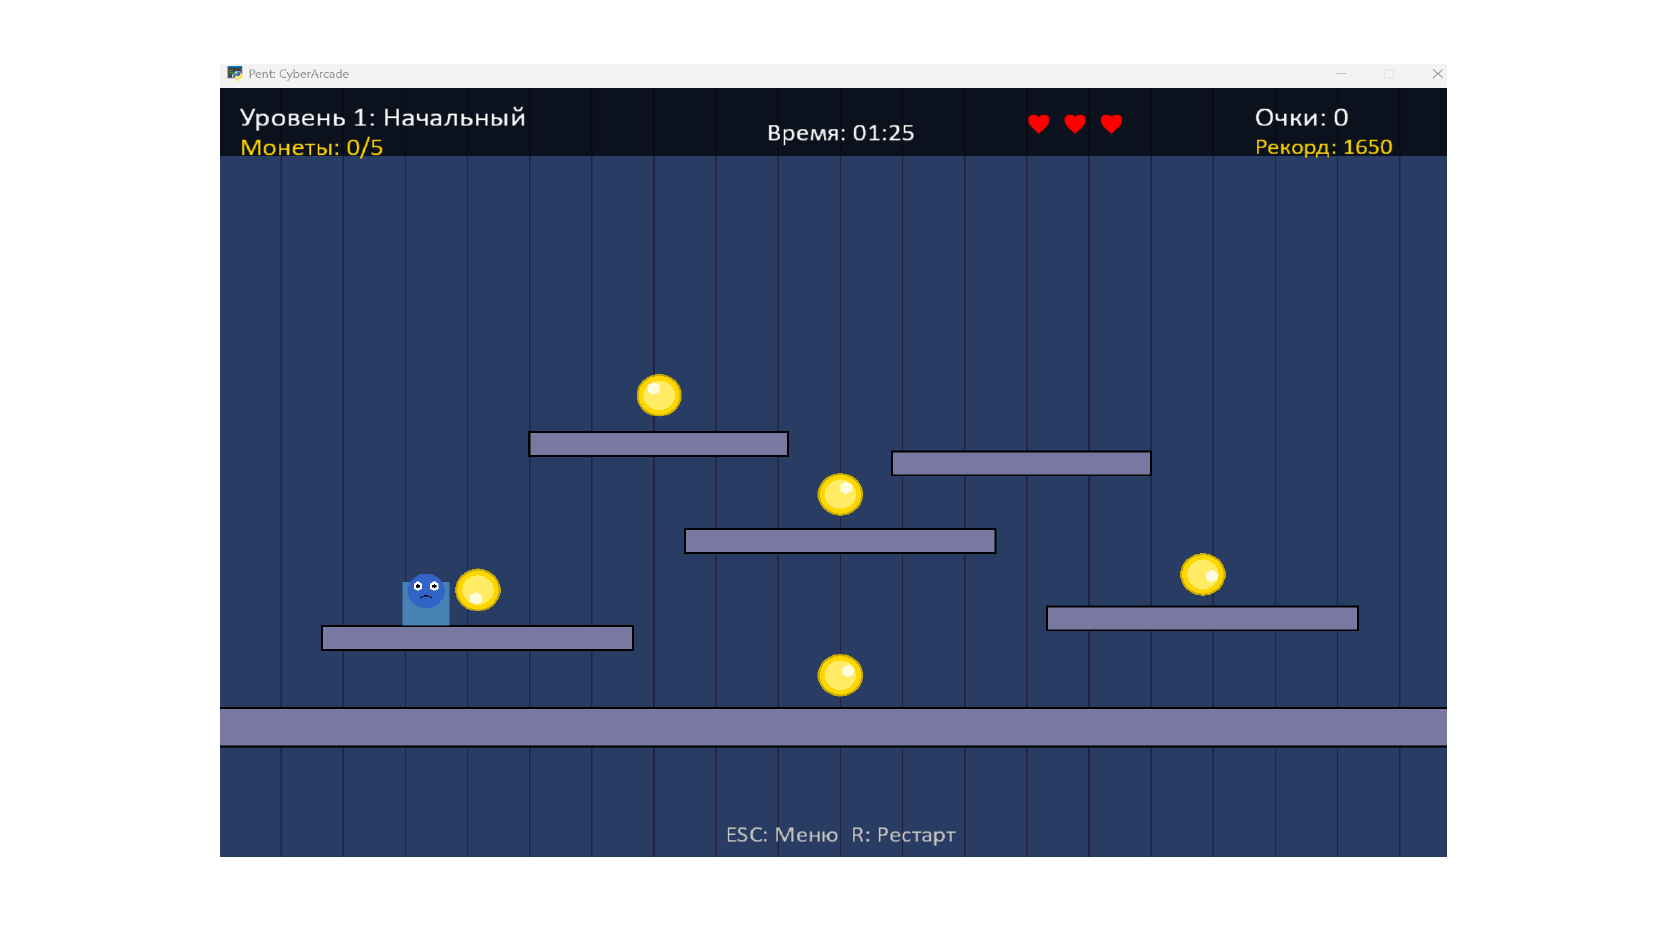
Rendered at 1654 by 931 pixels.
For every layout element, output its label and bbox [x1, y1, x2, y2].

picture [220, 64, 1447, 857]
